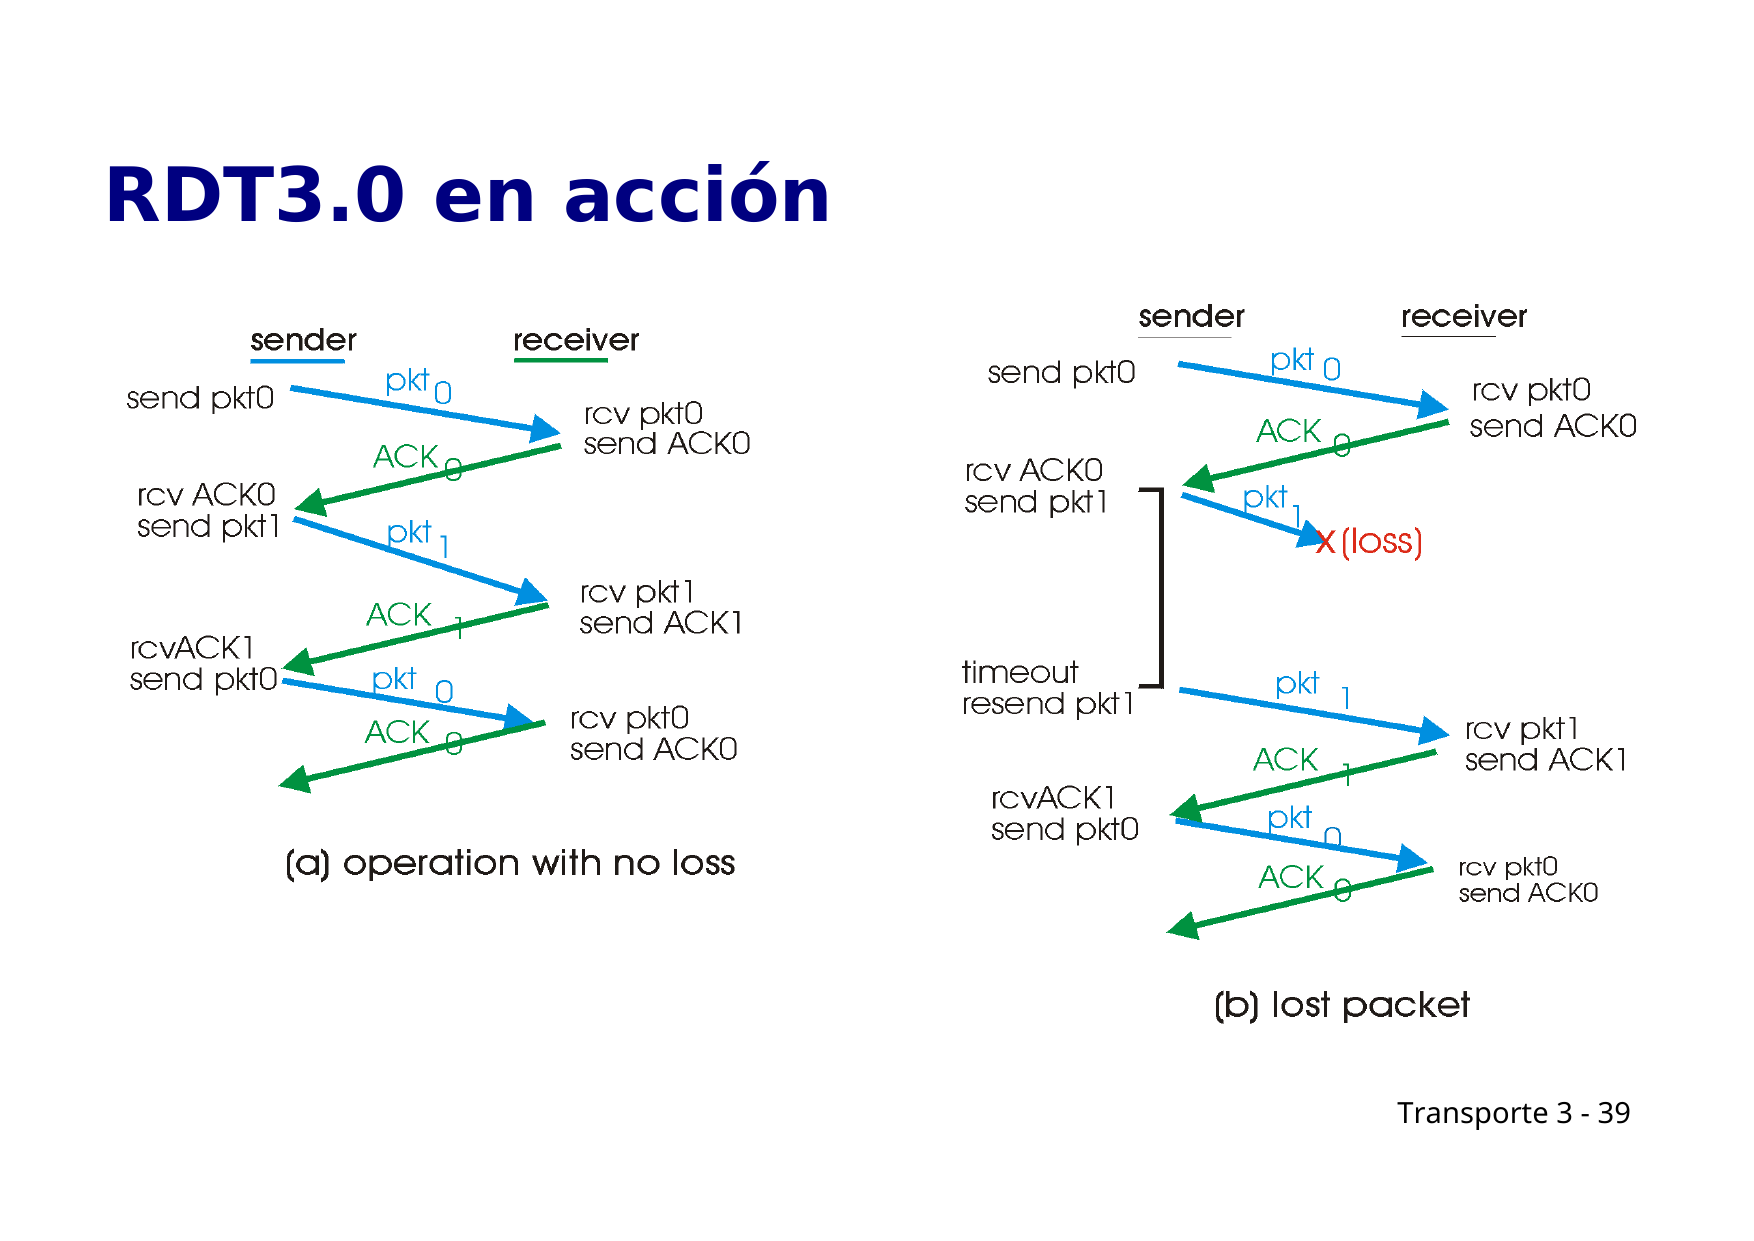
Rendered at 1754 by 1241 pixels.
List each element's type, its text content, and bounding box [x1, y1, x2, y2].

title RDT3.0 en acción [88, 87, 1654, 305]
picture [126, 304, 1636, 1024]
